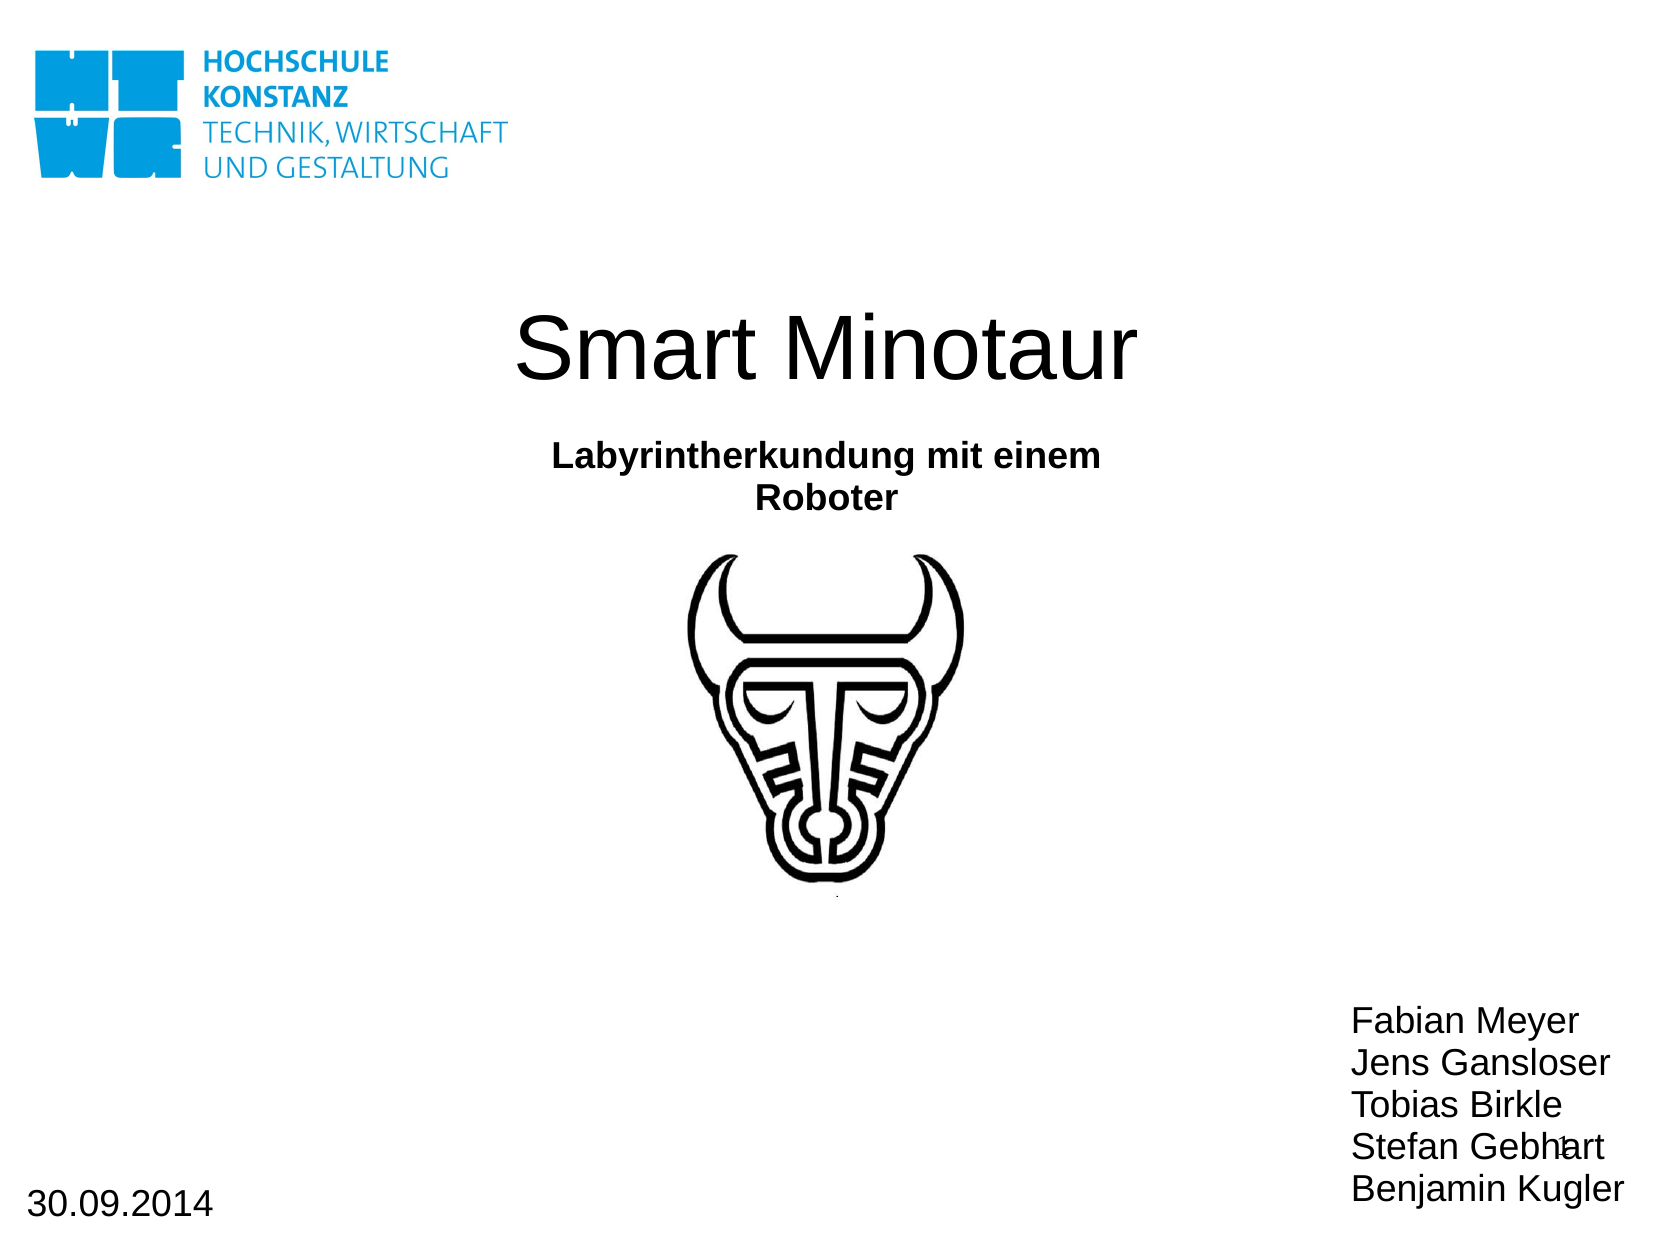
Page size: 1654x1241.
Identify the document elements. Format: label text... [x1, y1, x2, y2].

text_box Fabian Meyer Jens Gansloser Tobias Birkle Stefan Gebhart Benjamin Kugler [1336, 992, 1640, 1217]
picture [68, 173, 76, 178]
title Smart Minotaur [82, 244, 1571, 452]
picture [34, 121, 41, 178]
text_box 30.09.2014 [11, 1175, 229, 1233]
text_box Labyrintherkundung mit einem Roboter [536, 427, 1117, 527]
picture [34, 50, 508, 178]
picture [229, 55, 240, 68]
picture [679, 543, 975, 898]
